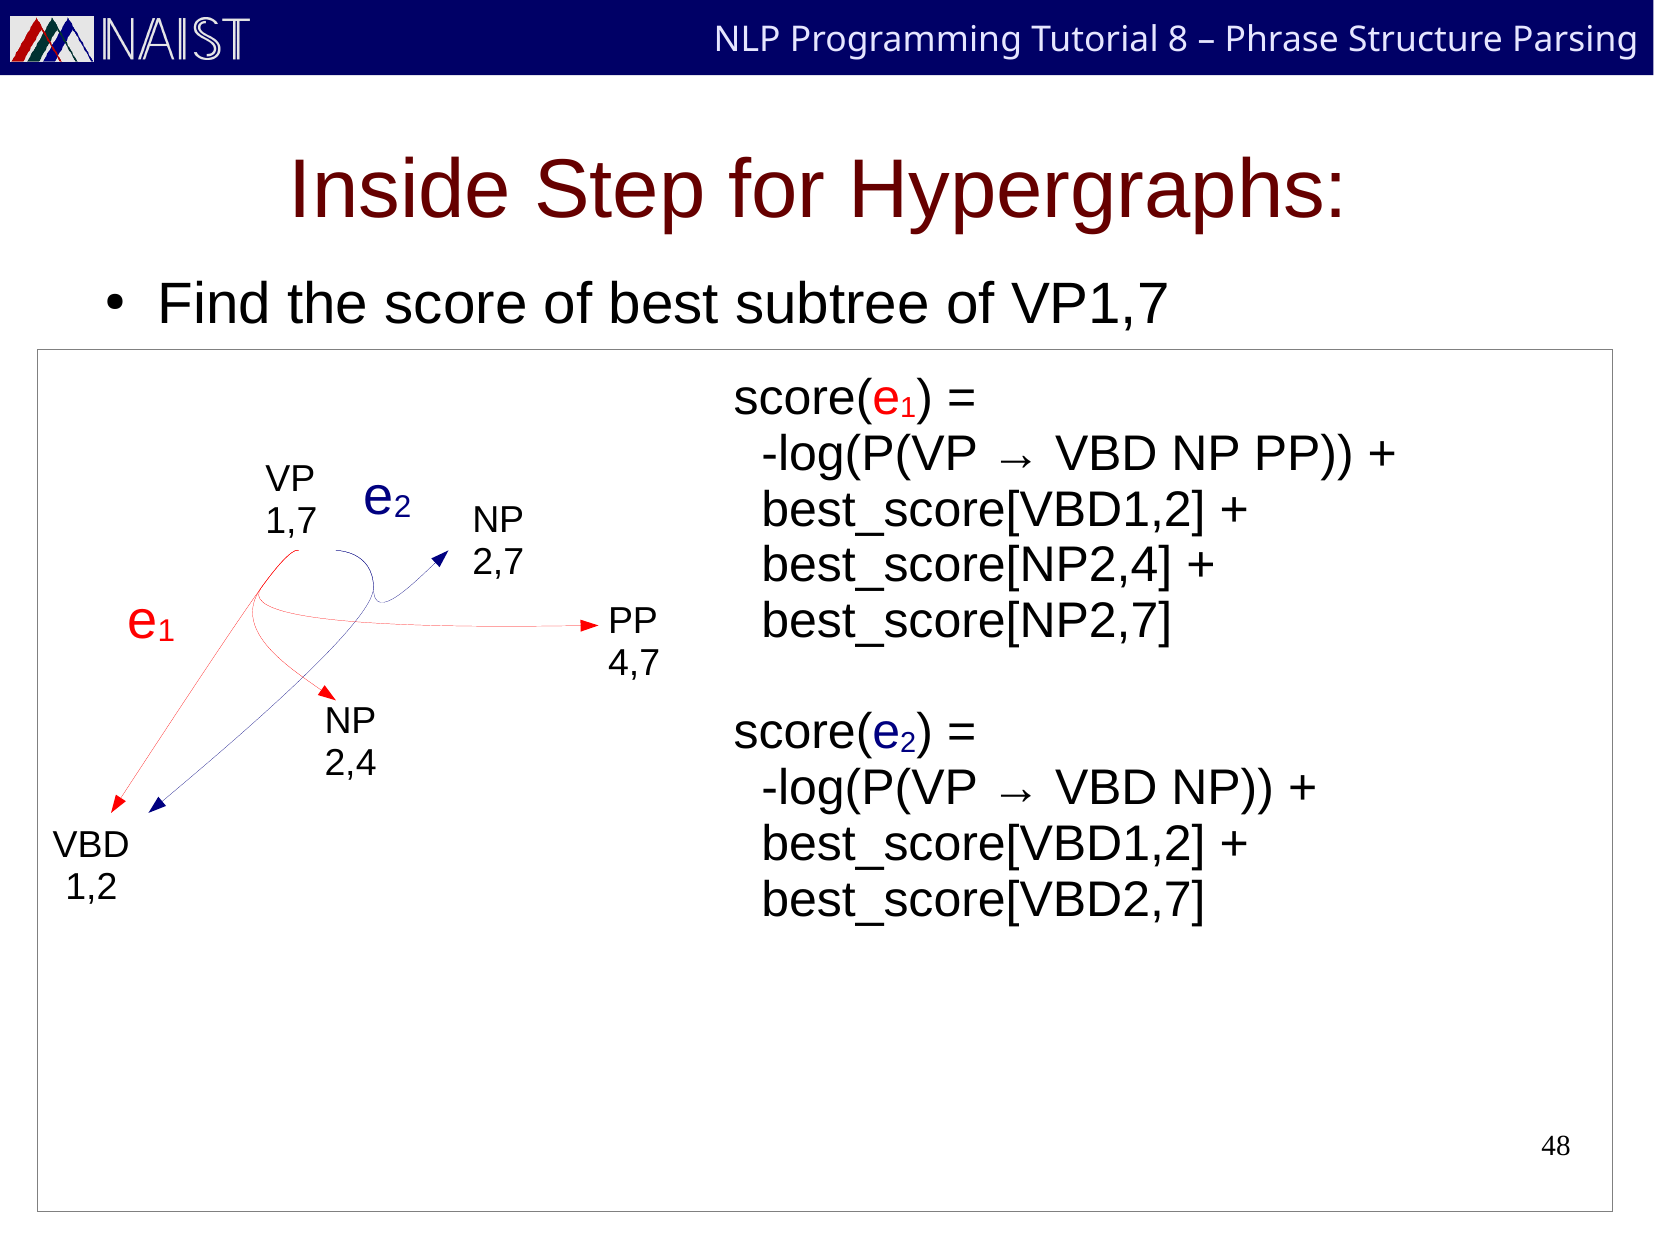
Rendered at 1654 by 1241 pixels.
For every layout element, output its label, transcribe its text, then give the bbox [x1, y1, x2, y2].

text_box score(e1) = -log(P(VP → VBD NP PP)) + best_score[VBD1,2] + best_score[NP2,4] + best_score[NP2,7] score(e2) = -log(P(VP → VBD NP)) + best_score[VBD1,2] + best_score[VBD2,7] [718, 361, 1412, 968]
title Inside Step for Hypergraphs: [75, 92, 1564, 285]
text_box NP 2,7 [457, 491, 540, 591]
text_box NP 2,4 [309, 692, 392, 791]
text_box VBD 1,2 [38, 816, 145, 915]
text_box PP 4,7 [593, 591, 676, 691]
text_box e1 [112, 581, 190, 676]
picture [10, 16, 94, 62]
text_box e2 [348, 457, 427, 552]
text_box VP 1,7 [250, 450, 333, 549]
picture [102, 17, 251, 60]
list Find the score of best subtree of VP1,7 [86, 270, 1576, 346]
